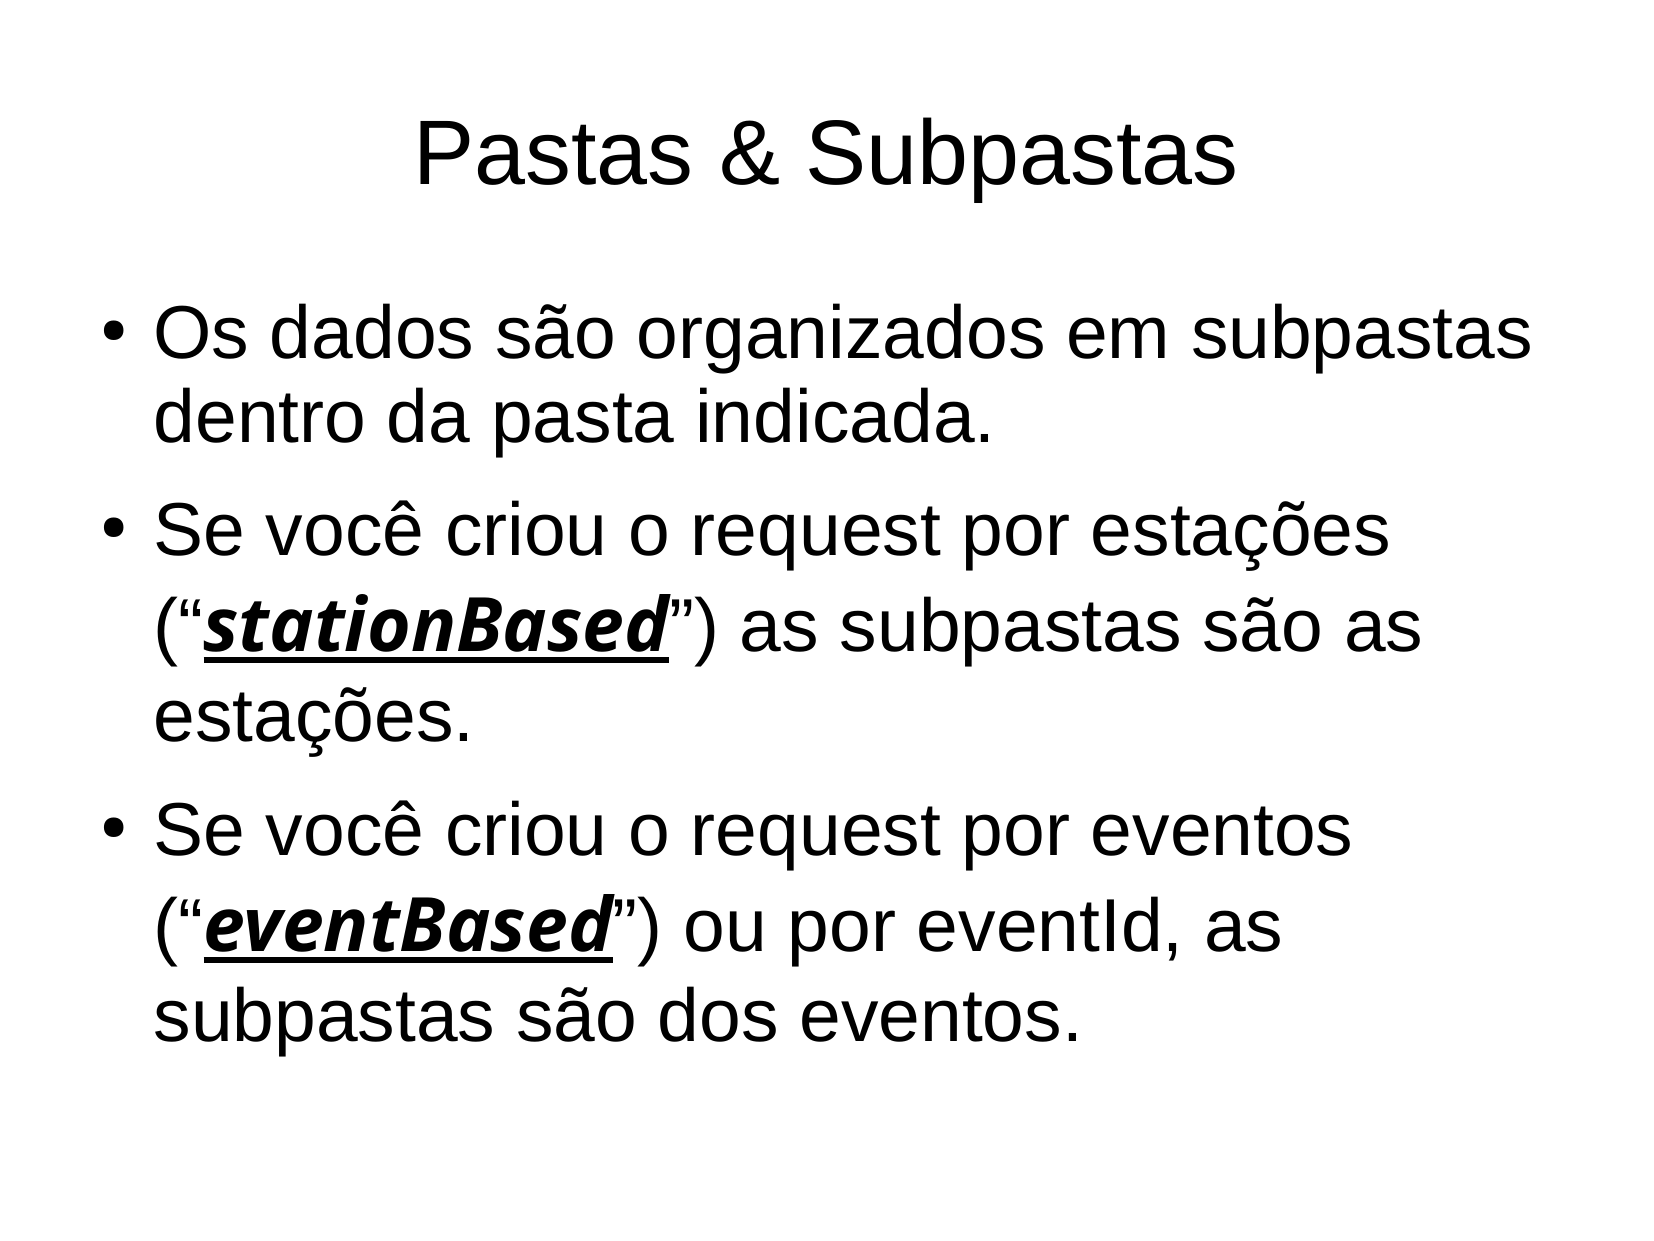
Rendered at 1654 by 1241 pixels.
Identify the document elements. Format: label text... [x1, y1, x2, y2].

title Pastas & Subpastas [82, 49, 1571, 257]
list Os dados são organizados em subpastas dentro da pasta indicada. Se você criou o request por estações (“stationBased”) as subpastas são as estações. Se você criou o request por eventos (“eventBased”) ou por eventId, as subpastas são dos eventos. [82, 290, 1571, 1191]
